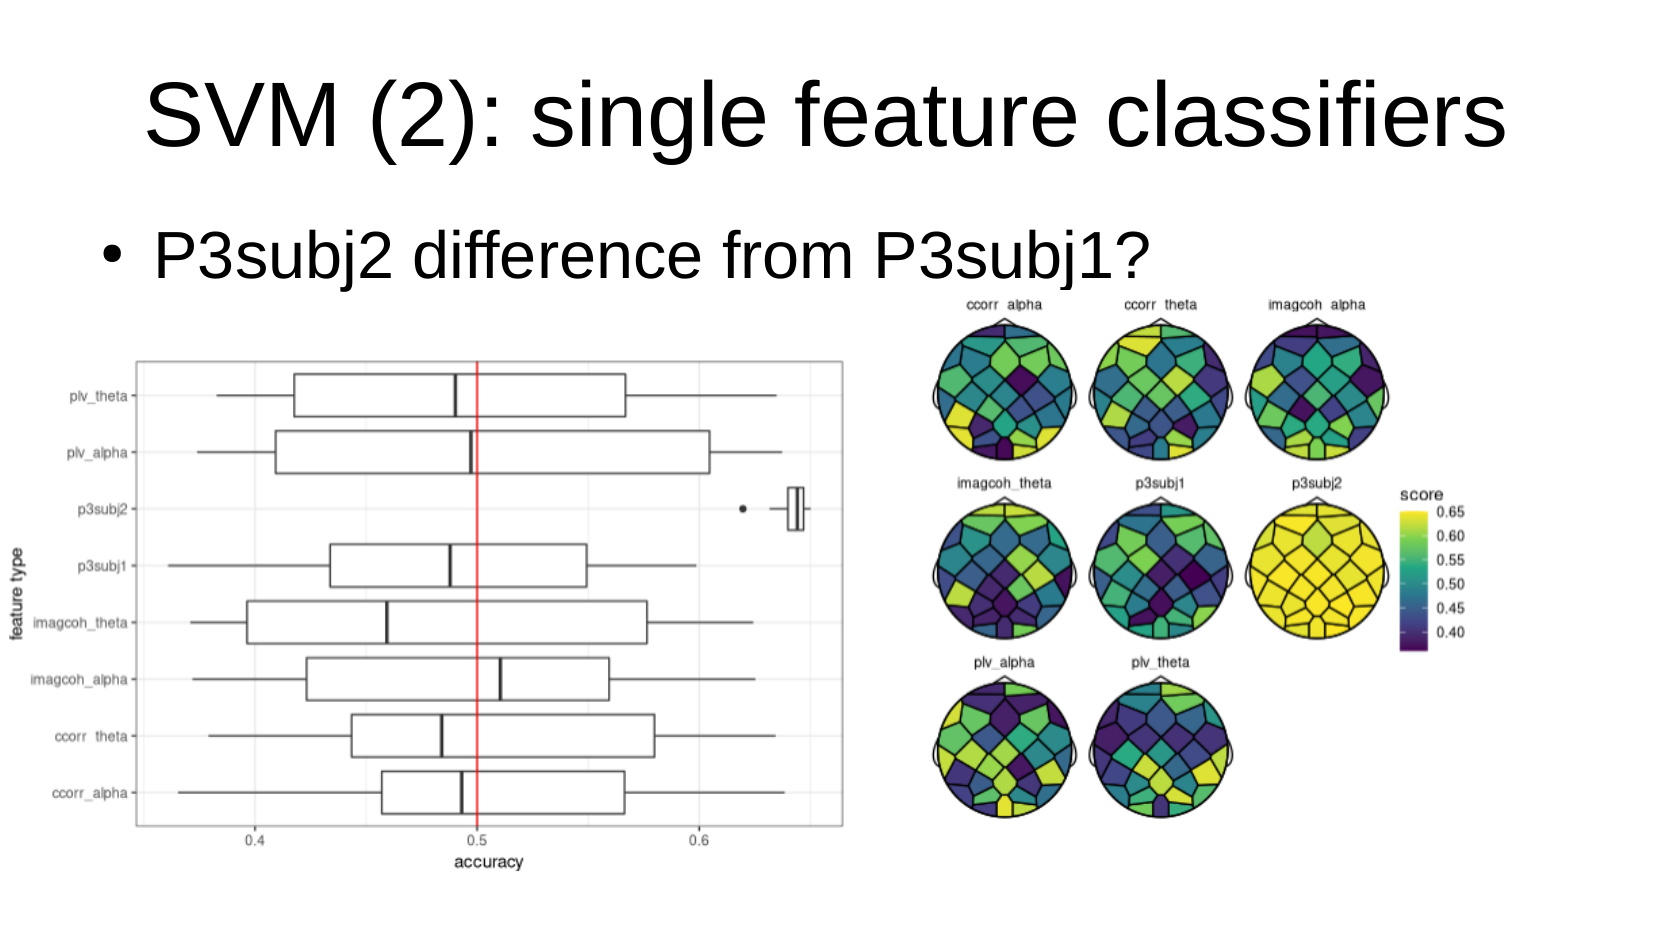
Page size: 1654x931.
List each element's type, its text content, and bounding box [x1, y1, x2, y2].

title SVM (2): single feature classifiers [82, 37, 1571, 193]
list P3subj2 difference from P3subj1? [82, 217, 1571, 758]
picture [0, 354, 868, 886]
picture [910, 290, 1477, 827]
